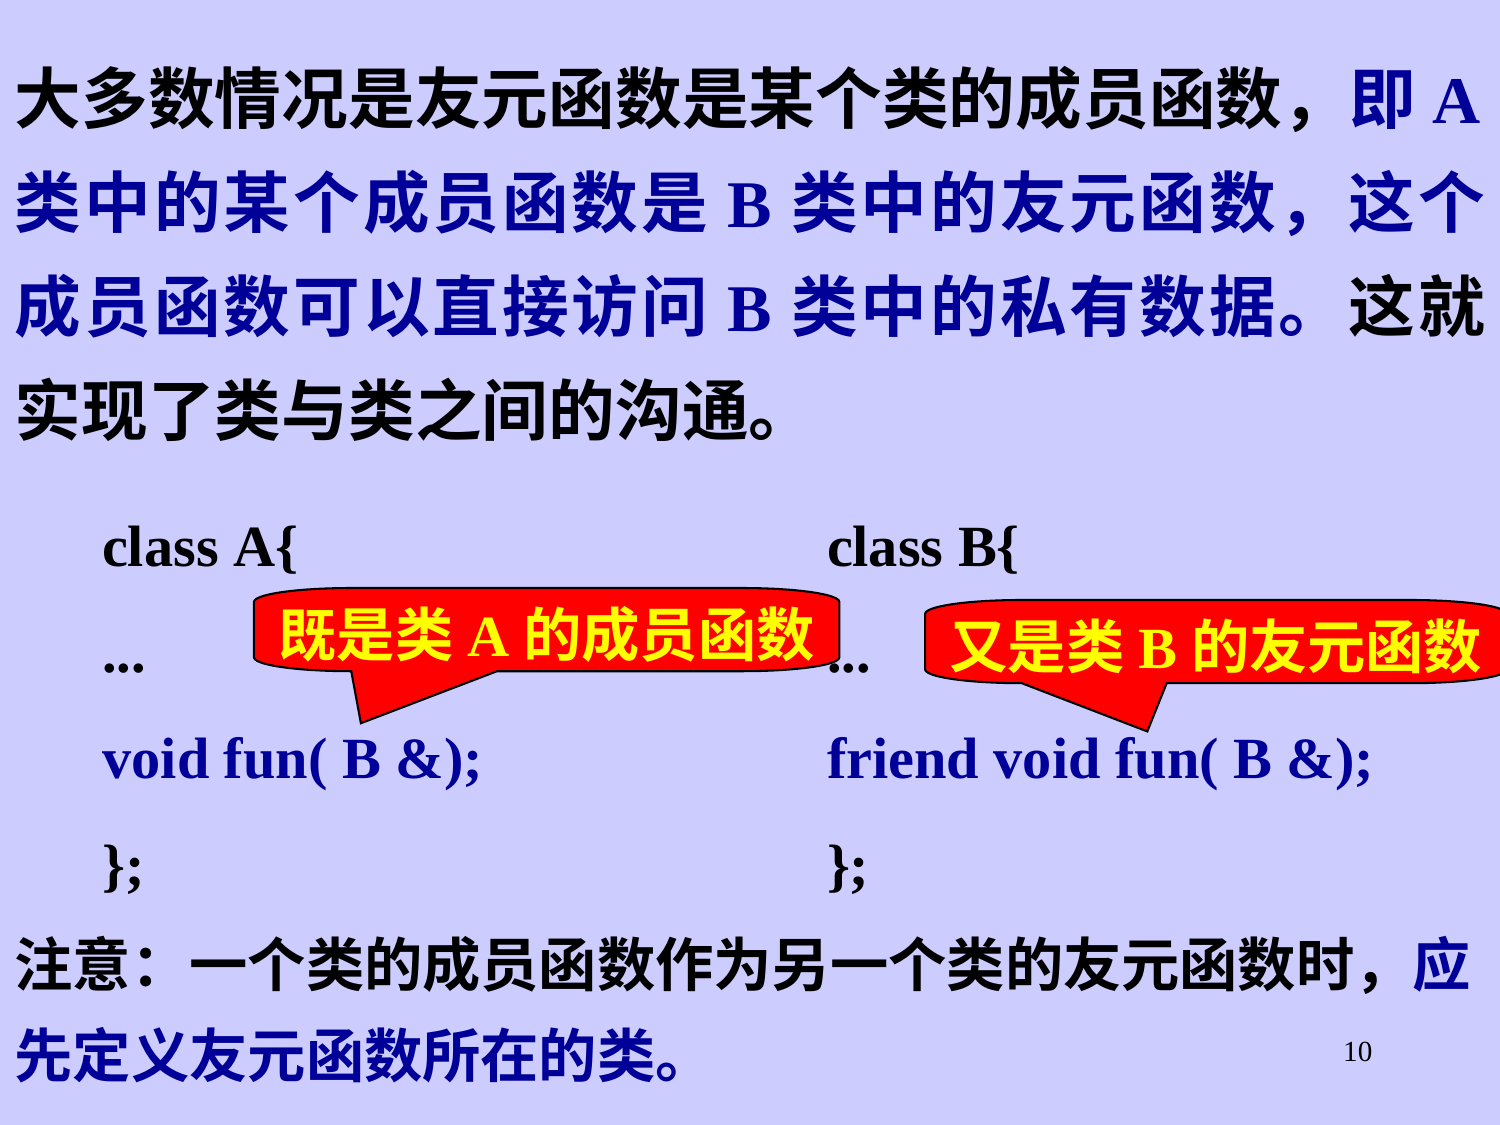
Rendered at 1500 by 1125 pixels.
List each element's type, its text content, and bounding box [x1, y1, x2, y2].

text_box 注意：一个类的成员函数作为另一个类的友元函数时，应先定义友元函数所在的类。 [0, 899, 1500, 1098]
text_box 大多数情况是友元函数是某个类的成员函数，即A类中的某个成员函数是B类中的友元函数，这个成员函数可以直接访问B类中的私有数据。这就实现了类与类之间的沟通。 [0, 24, 1500, 457]
text_box 又是类B的友元函数 [925, 600, 1500, 732]
text_box class B{ ... friend void fun( B &); }; [812, 500, 1463, 905]
text_box 既是类A的成员函数 [253, 588, 840, 724]
text_box class A{ ... void fun( B &); }; [87, 500, 601, 905]
